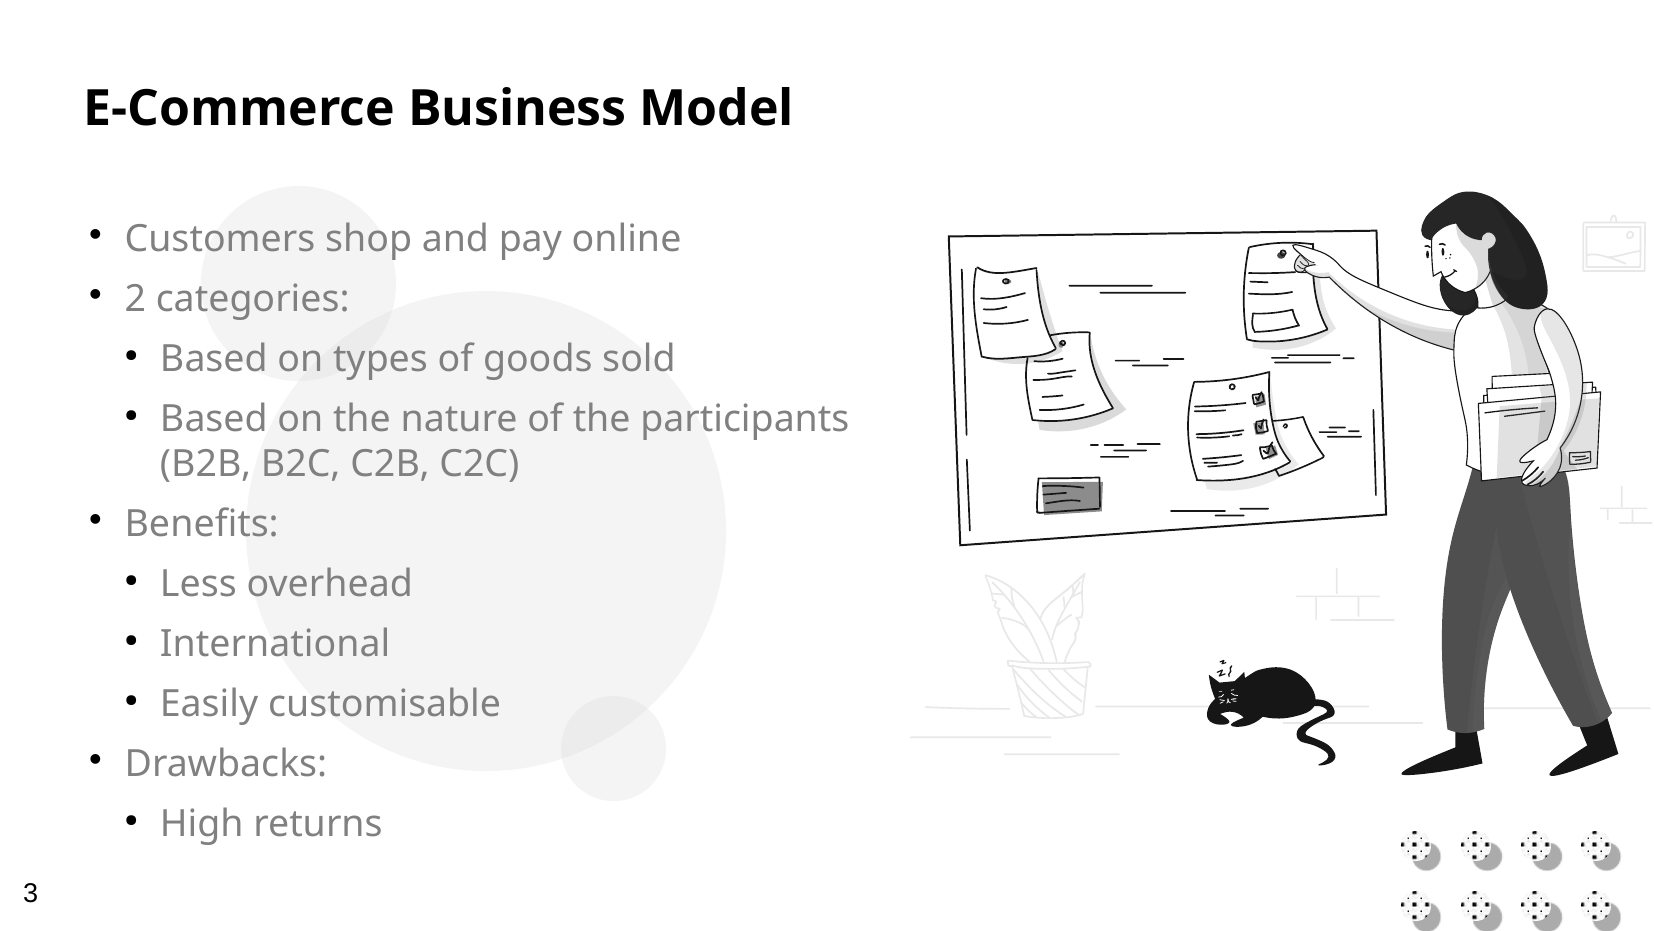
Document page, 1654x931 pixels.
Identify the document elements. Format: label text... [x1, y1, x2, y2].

picture [1580, 890, 1612, 922]
picture [1400, 891, 1432, 922]
picture [1520, 831, 1552, 862]
text_box <number> [8, 870, 1063, 916]
picture [1400, 830, 1432, 862]
text_box E-Commerce Business Model [69, 68, 1034, 134]
picture [1520, 890, 1552, 922]
picture [1461, 890, 1492, 922]
text_box Customers shop and pay online 2 categories: Based on types of goods sold Based on the nature of the participants (B2B, B2C, C2B, C2C) Benefits: Less overhead International Easily customisable Drawbacks: High returns [74, 206, 1004, 536]
picture [1581, 830, 1612, 862]
picture [1460, 830, 1492, 862]
